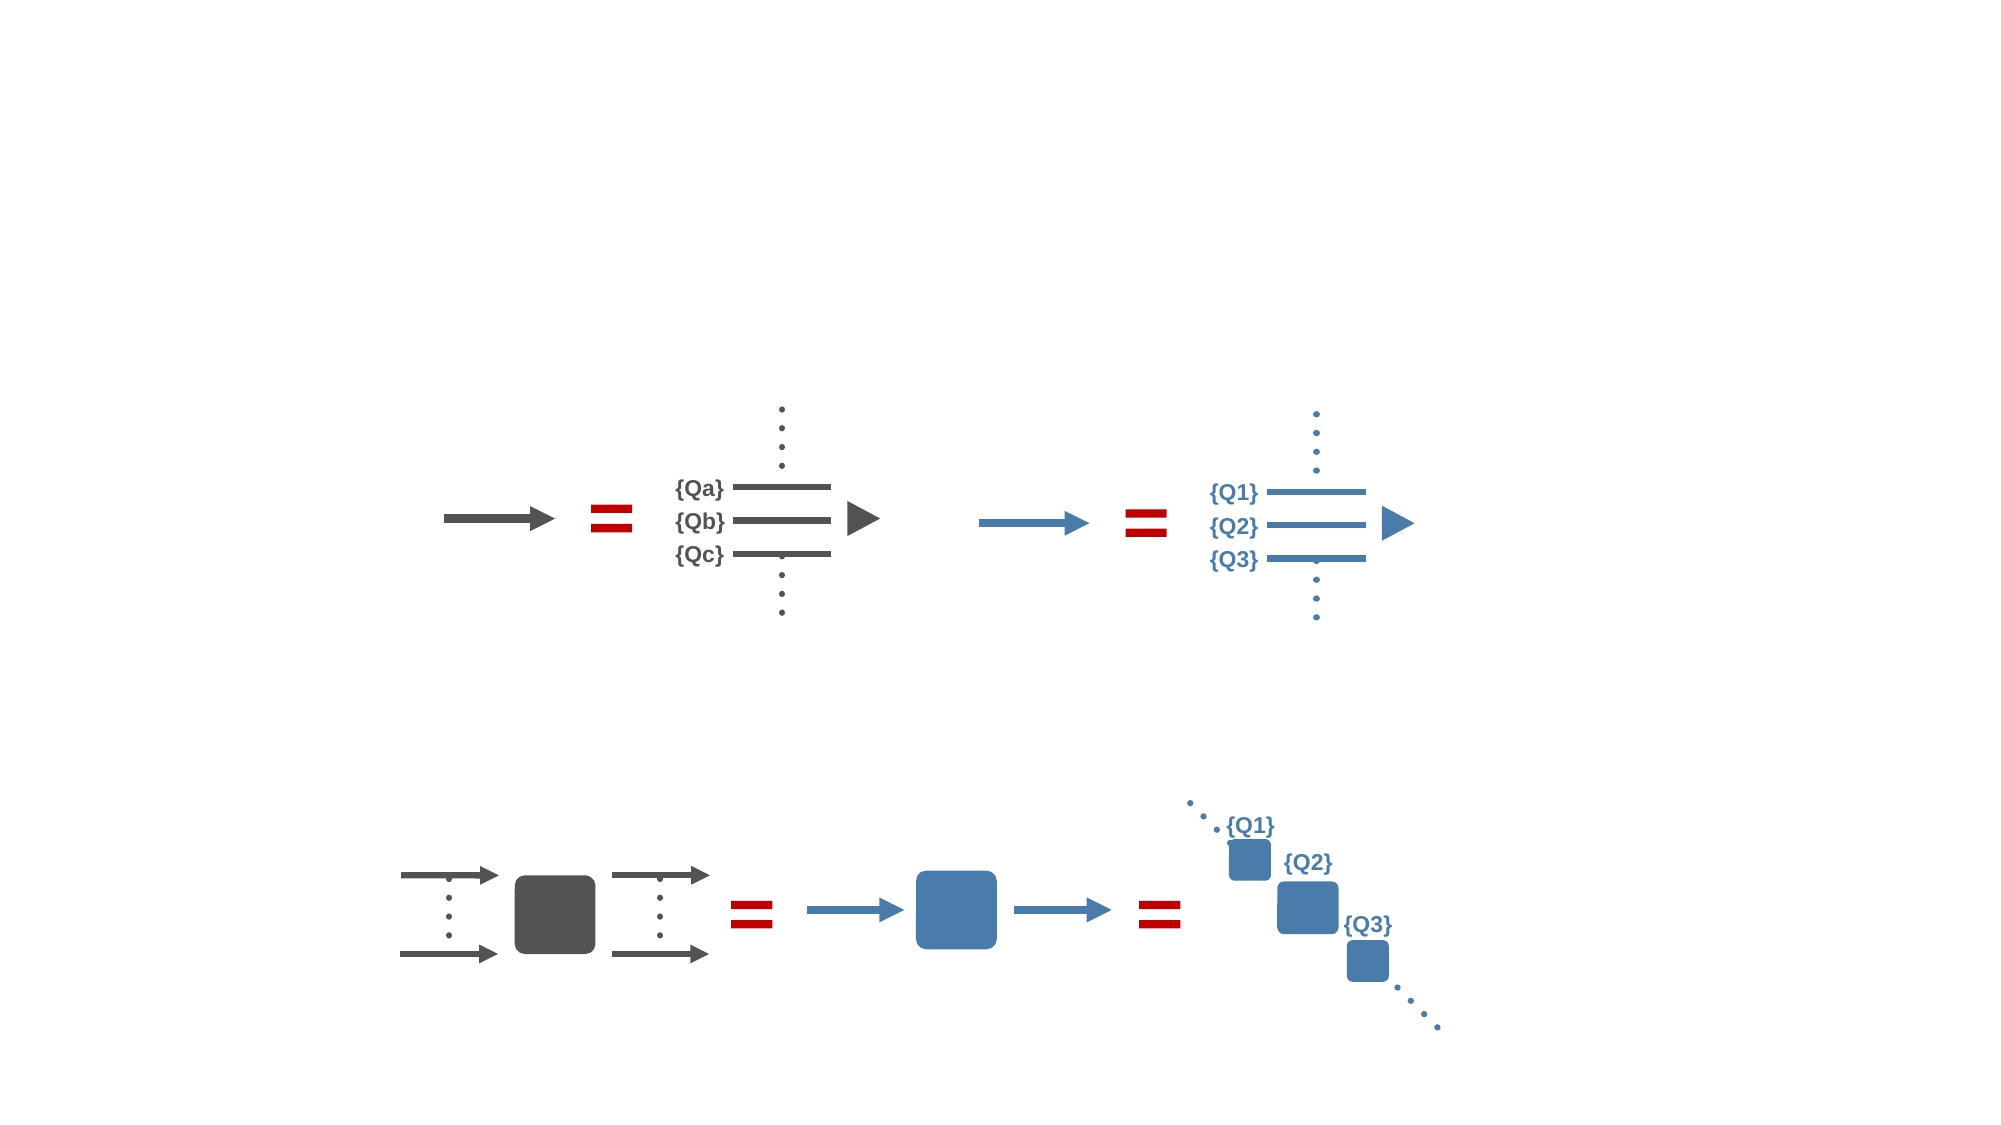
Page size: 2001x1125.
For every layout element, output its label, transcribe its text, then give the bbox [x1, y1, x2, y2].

text_box [731, 920, 773, 929]
text_box {Qa} [688, 483, 697, 494]
text_box {Q1} [1218, 802, 1300, 846]
text_box [1125, 528, 1167, 537]
text_box [1125, 509, 1167, 518]
text_box [848, 502, 878, 535]
text_box {Qa} [667, 465, 749, 498]
text_box [591, 504, 633, 513]
text_box {Qb} [667, 498, 749, 532]
text_box [1347, 945, 1388, 981]
text_box [731, 900, 773, 910]
text_box {Q2} [1222, 521, 1231, 532]
text_box {Q1} [1222, 487, 1231, 498]
text_box {Q3} [1336, 901, 1417, 945]
text_box {Q2} [1276, 840, 1358, 883]
text_box [917, 871, 996, 949]
text_box [1278, 883, 1338, 934]
text_box [1382, 507, 1413, 540]
text_box {Q2} [1202, 503, 1284, 536]
text_box {Q1} [1202, 470, 1284, 503]
text_box [1139, 920, 1181, 929]
text_box [515, 876, 595, 953]
text_box {Q3} [1202, 536, 1284, 580]
text_box [1139, 900, 1181, 910]
text_box [1230, 846, 1270, 880]
text_box {Qc} [667, 532, 749, 575]
text_box {Qb} [688, 516, 697, 527]
text_box [591, 523, 633, 533]
